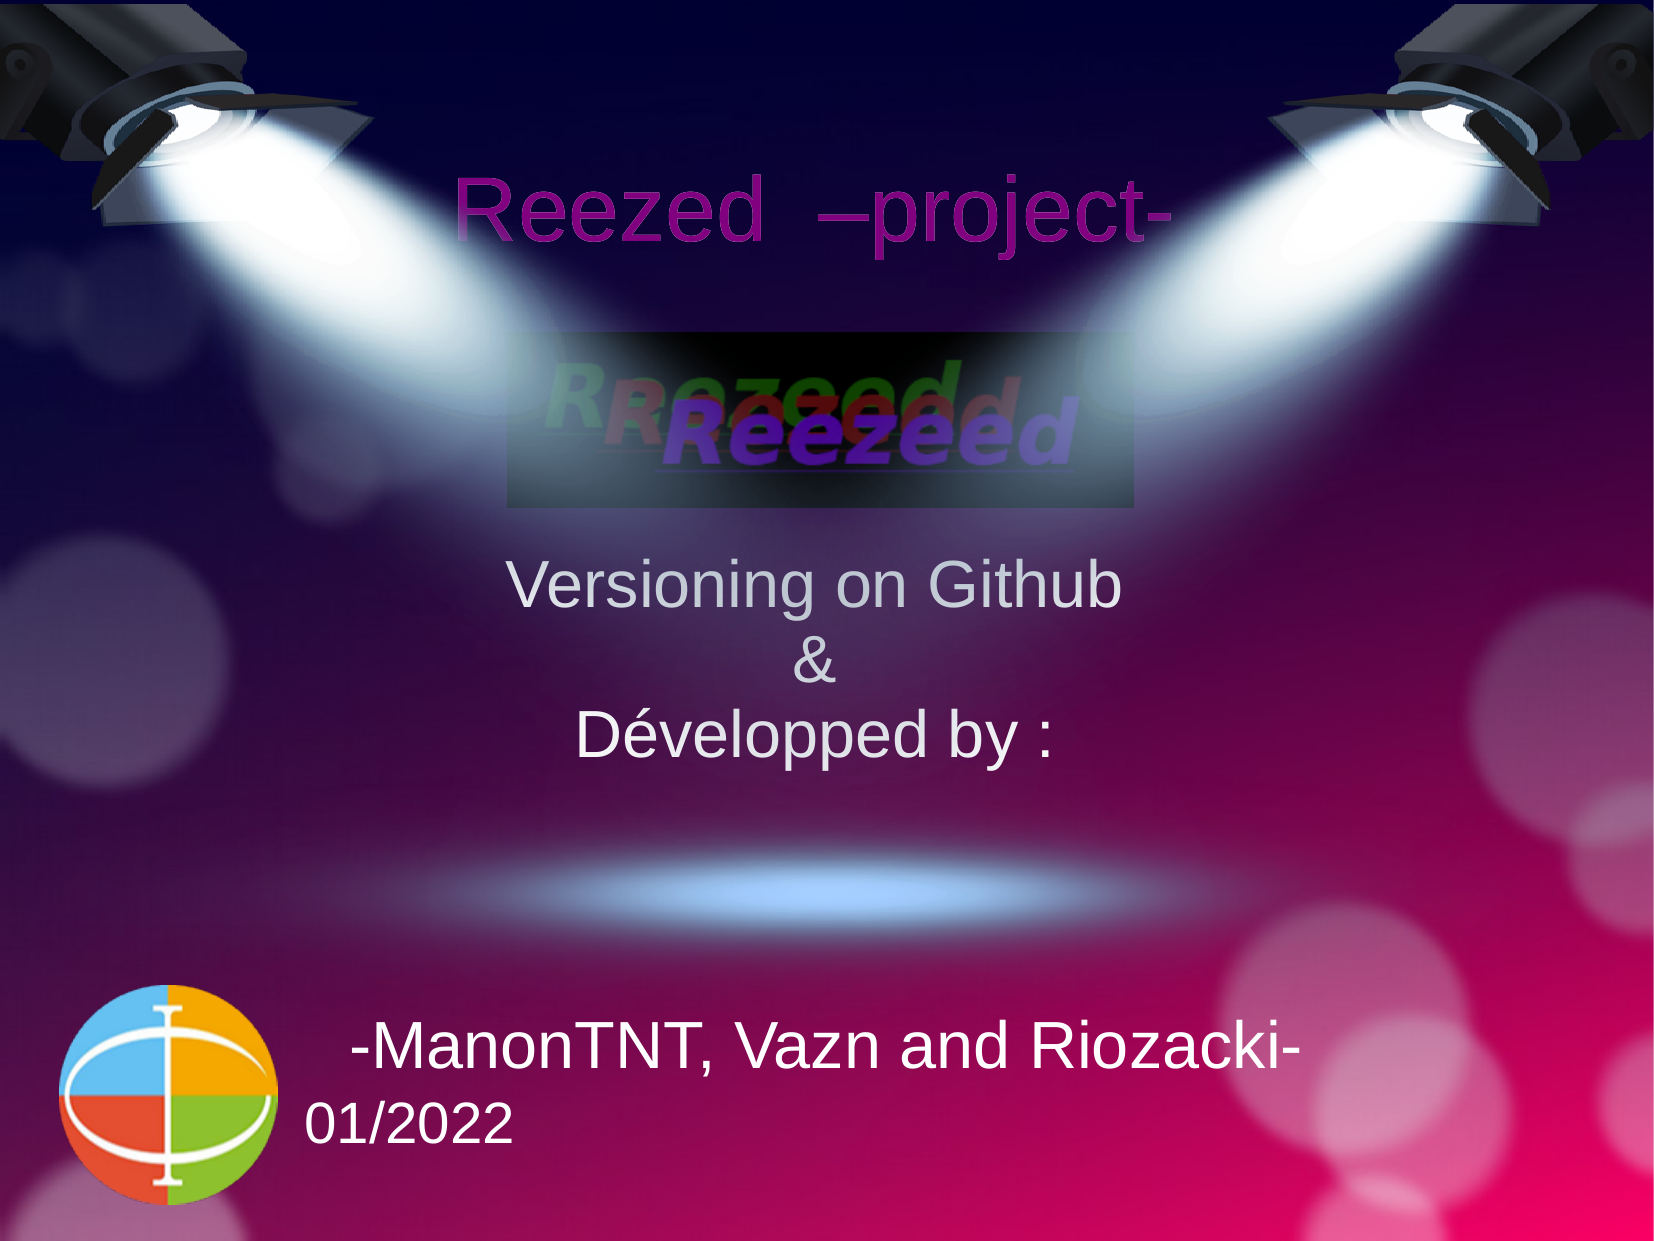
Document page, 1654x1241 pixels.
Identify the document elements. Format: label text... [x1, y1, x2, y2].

text_box -ManonTNT, Vazn and Riozacki- 01/2022 [82, 1063, 1571, 1233]
picture [0, 0, 1654, 1241]
